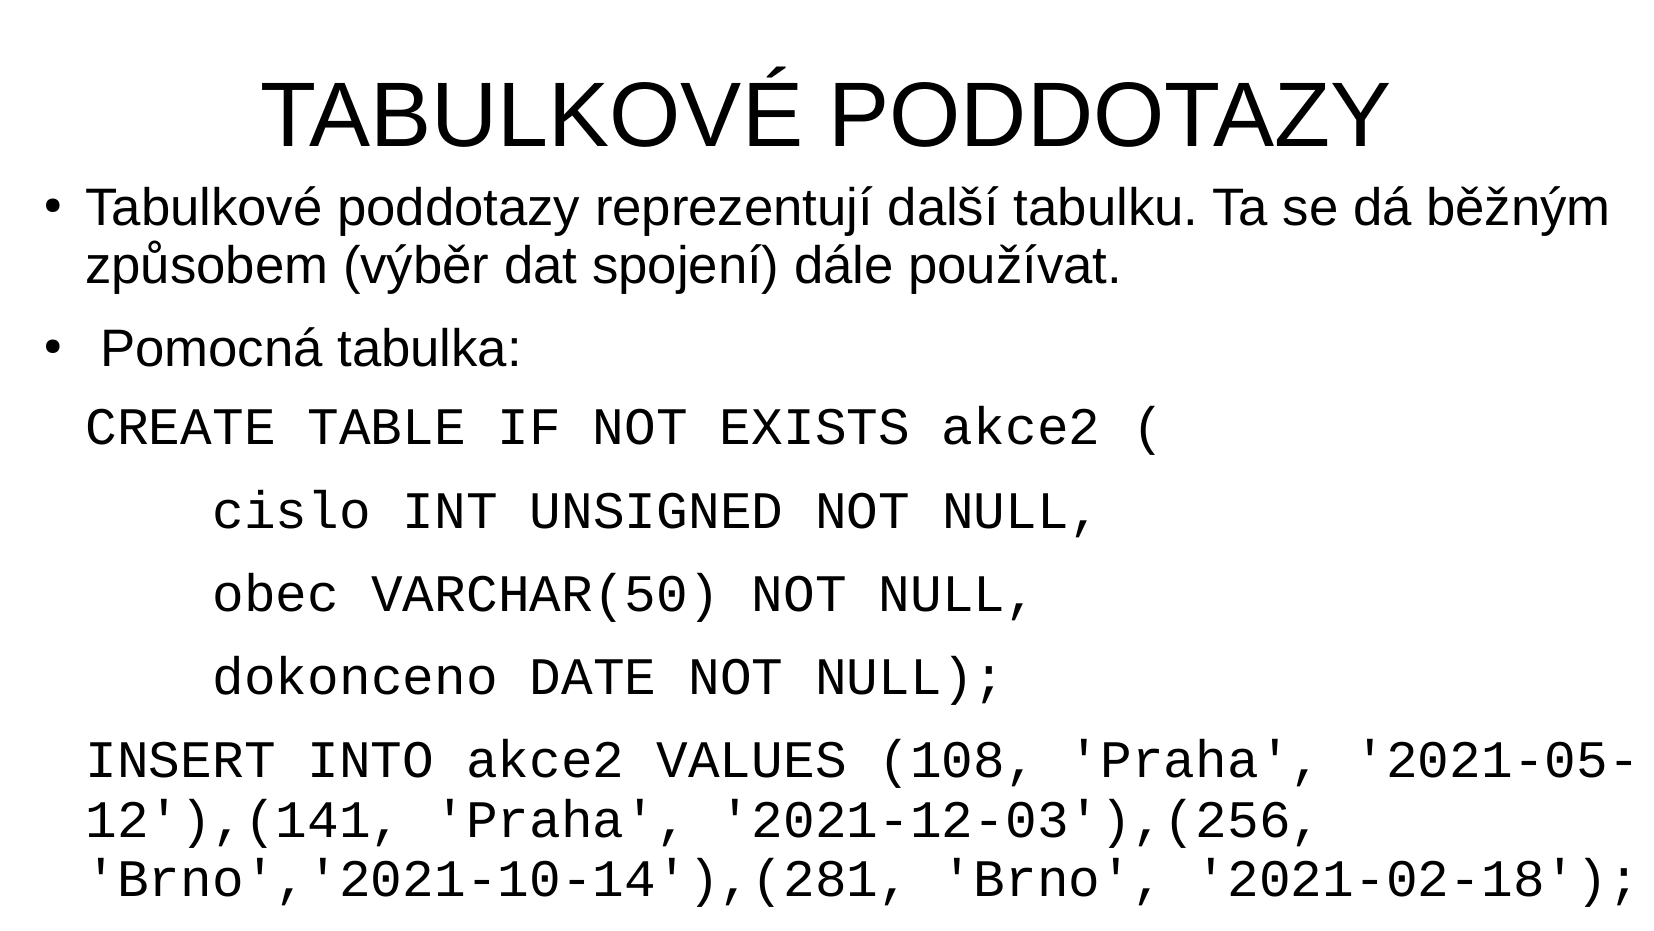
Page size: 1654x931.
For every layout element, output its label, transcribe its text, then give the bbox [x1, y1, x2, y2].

title TABULKOVÉ PODDOTAZY [82, 37, 1571, 177]
list Tabulkové poddotazy reprezentují další tabulku. Ta se dá běžným způsobem (výběr dat spojení) dále používat. Pomocná tabulka: CREATE TABLE IF NOT EXISTS akce2 ( cislo INT UNSIGNED NOT NULL, obec VARCHAR(50) NOT NULL, dokonceno DATE NOT NULL); INSERT INTO akce2 VALUES (108, 'Praha', '2021-05-12'),(141, 'Praha', '2021-12-03'),(256, 'Brno','2021-10-14'),(281, 'Brno', '2021-02-18'); [29, 177, 1654, 931]
